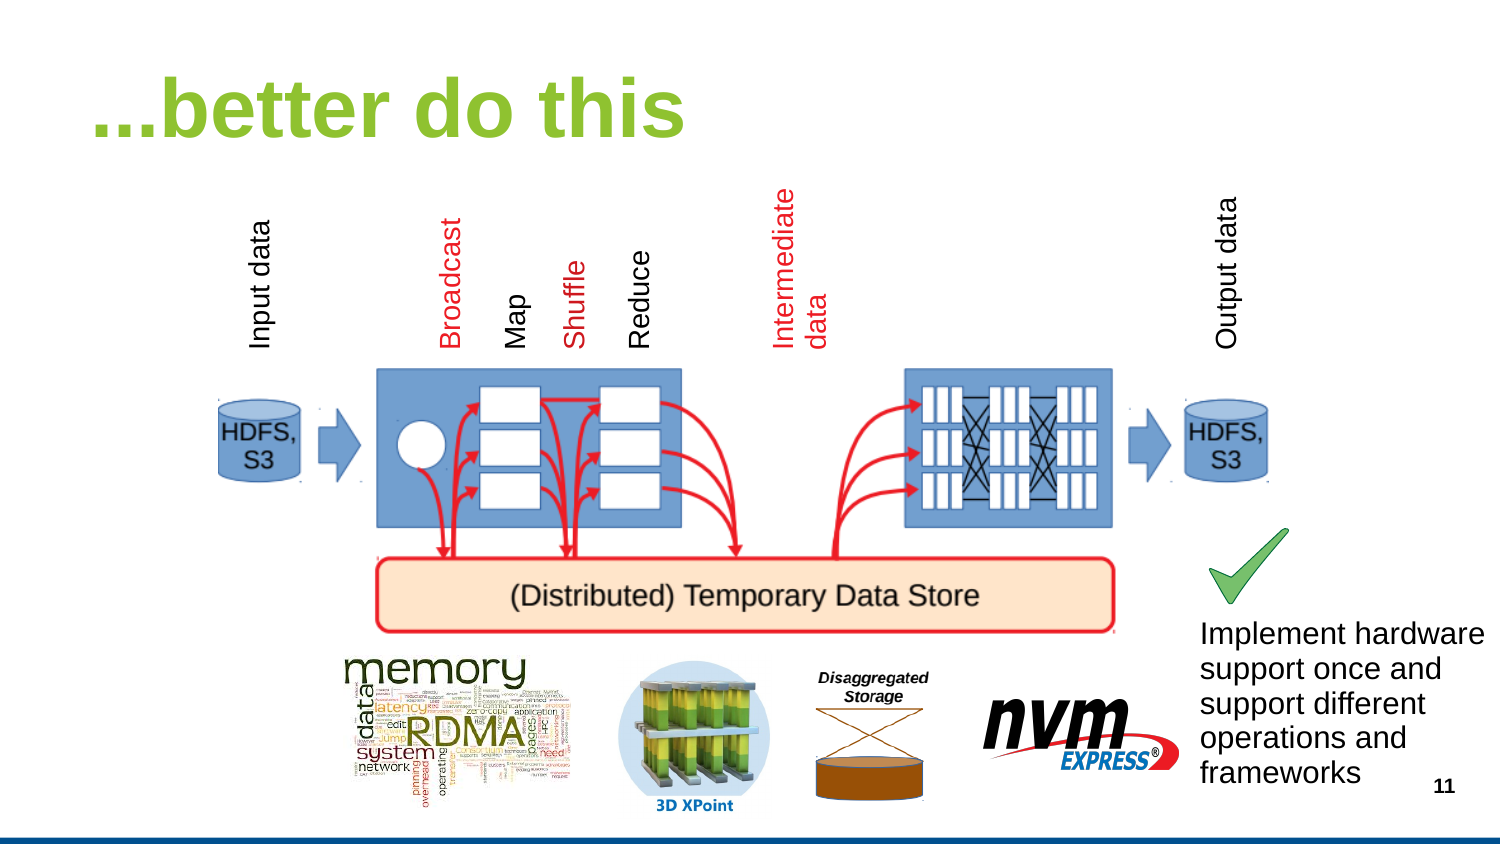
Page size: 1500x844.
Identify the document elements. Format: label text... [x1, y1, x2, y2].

picture [343, 655, 571, 808]
text_box Intermediate data [759, 175, 859, 366]
text_box Output data [1202, 175, 1301, 366]
text_box Implement hardware support once and support different operations and frameworks [1185, 609, 1500, 798]
picture [983, 699, 1179, 770]
picture [218, 368, 1291, 635]
picture [617, 654, 772, 819]
text_box Reduce [615, 175, 676, 366]
title ...better do this [75, 33, 1426, 175]
text_box Input data [235, 175, 296, 366]
text_box Shuffle [552, 175, 611, 366]
text_box Broadcast [426, 175, 491, 366]
text_box Map [491, 175, 552, 366]
picture [815, 671, 929, 801]
